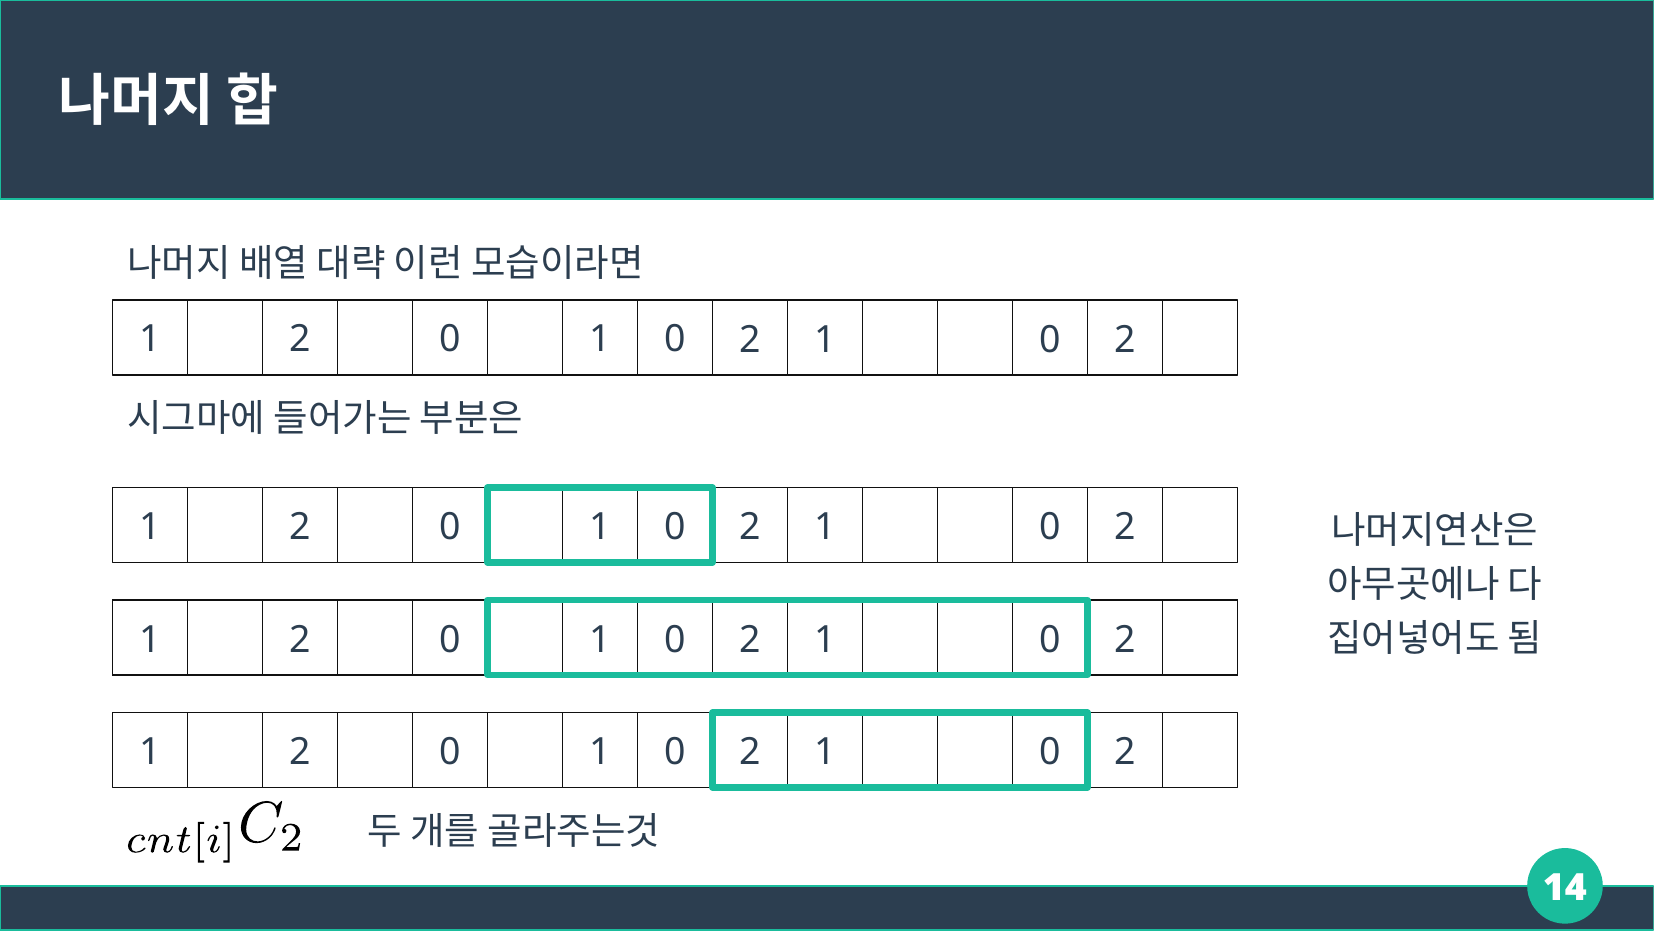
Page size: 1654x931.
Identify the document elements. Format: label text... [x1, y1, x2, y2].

text_box 1 [112, 712, 187, 788]
text_box 1 [562, 300, 637, 376]
text_box [862, 716, 1012, 784]
text_box 0 [412, 487, 484, 563]
text_box [187, 600, 262, 676]
text_box 2 [262, 487, 337, 563]
text_box 2 [1091, 712, 1162, 788]
text_box 0 [1012, 716, 1084, 784]
text_box 2 [262, 712, 337, 788]
text_box 나머지 배열 대략 이런 모습이라면 [112, 225, 659, 295]
text_box [1162, 300, 1238, 376]
text_box 2 [262, 300, 337, 376]
text_box 2 [1087, 487, 1162, 563]
text_box [1162, 712, 1238, 788]
text_box 1 [562, 603, 637, 672]
text_box 1 [562, 491, 637, 559]
text_box 2 [716, 716, 787, 784]
text_box 시그마에 들어가는 부분은 [112, 380, 539, 450]
picture [125, 800, 301, 863]
text_box 1 [562, 712, 637, 788]
text_box 나머지연산은 아무곳에나 다 집어넣어도 됨 [1312, 487, 1576, 676]
text_box 0 [637, 712, 709, 788]
text_box 2 [262, 600, 337, 676]
text_box 두 개를 골라주는것 [352, 793, 676, 863]
text_box 2 [712, 300, 787, 376]
title 나머지 합 [59, 37, 1595, 155]
text_box 0 [1012, 300, 1087, 376]
text_box [862, 300, 1012, 376]
text_box 0 [412, 600, 484, 676]
text_box [187, 487, 262, 563]
text_box [337, 600, 412, 676]
text_box [487, 300, 562, 376]
text_box 1 [787, 487, 862, 563]
text_box 1 [787, 603, 862, 672]
text_box 2 [712, 603, 787, 672]
text_box [187, 300, 262, 376]
text_box 0 [1012, 487, 1087, 563]
text_box 0 [412, 712, 487, 788]
text_box 0 [412, 300, 487, 376]
text_box 1 [112, 300, 187, 376]
text_box 2 [1091, 600, 1162, 676]
text_box 2 [1087, 300, 1162, 376]
text_box [337, 487, 412, 563]
text_box [1162, 600, 1238, 676]
text_box 1 [787, 300, 862, 376]
text_box 2 [716, 487, 787, 563]
text_box [862, 603, 1012, 672]
text_box [487, 712, 562, 788]
text_box [187, 712, 262, 788]
text_box 1 [112, 487, 187, 563]
text_box [1162, 487, 1238, 563]
text_box [337, 300, 412, 376]
text_box [862, 487, 1012, 563]
text_box 0 [637, 491, 709, 559]
text_box 0 [637, 603, 712, 672]
text_box 0 [1012, 603, 1084, 672]
text_box 1 [787, 716, 862, 784]
text_box [337, 712, 412, 788]
text_box 0 [637, 300, 712, 376]
text_box 1 [112, 600, 187, 676]
text_box [491, 603, 562, 672]
text_box [491, 491, 562, 559]
